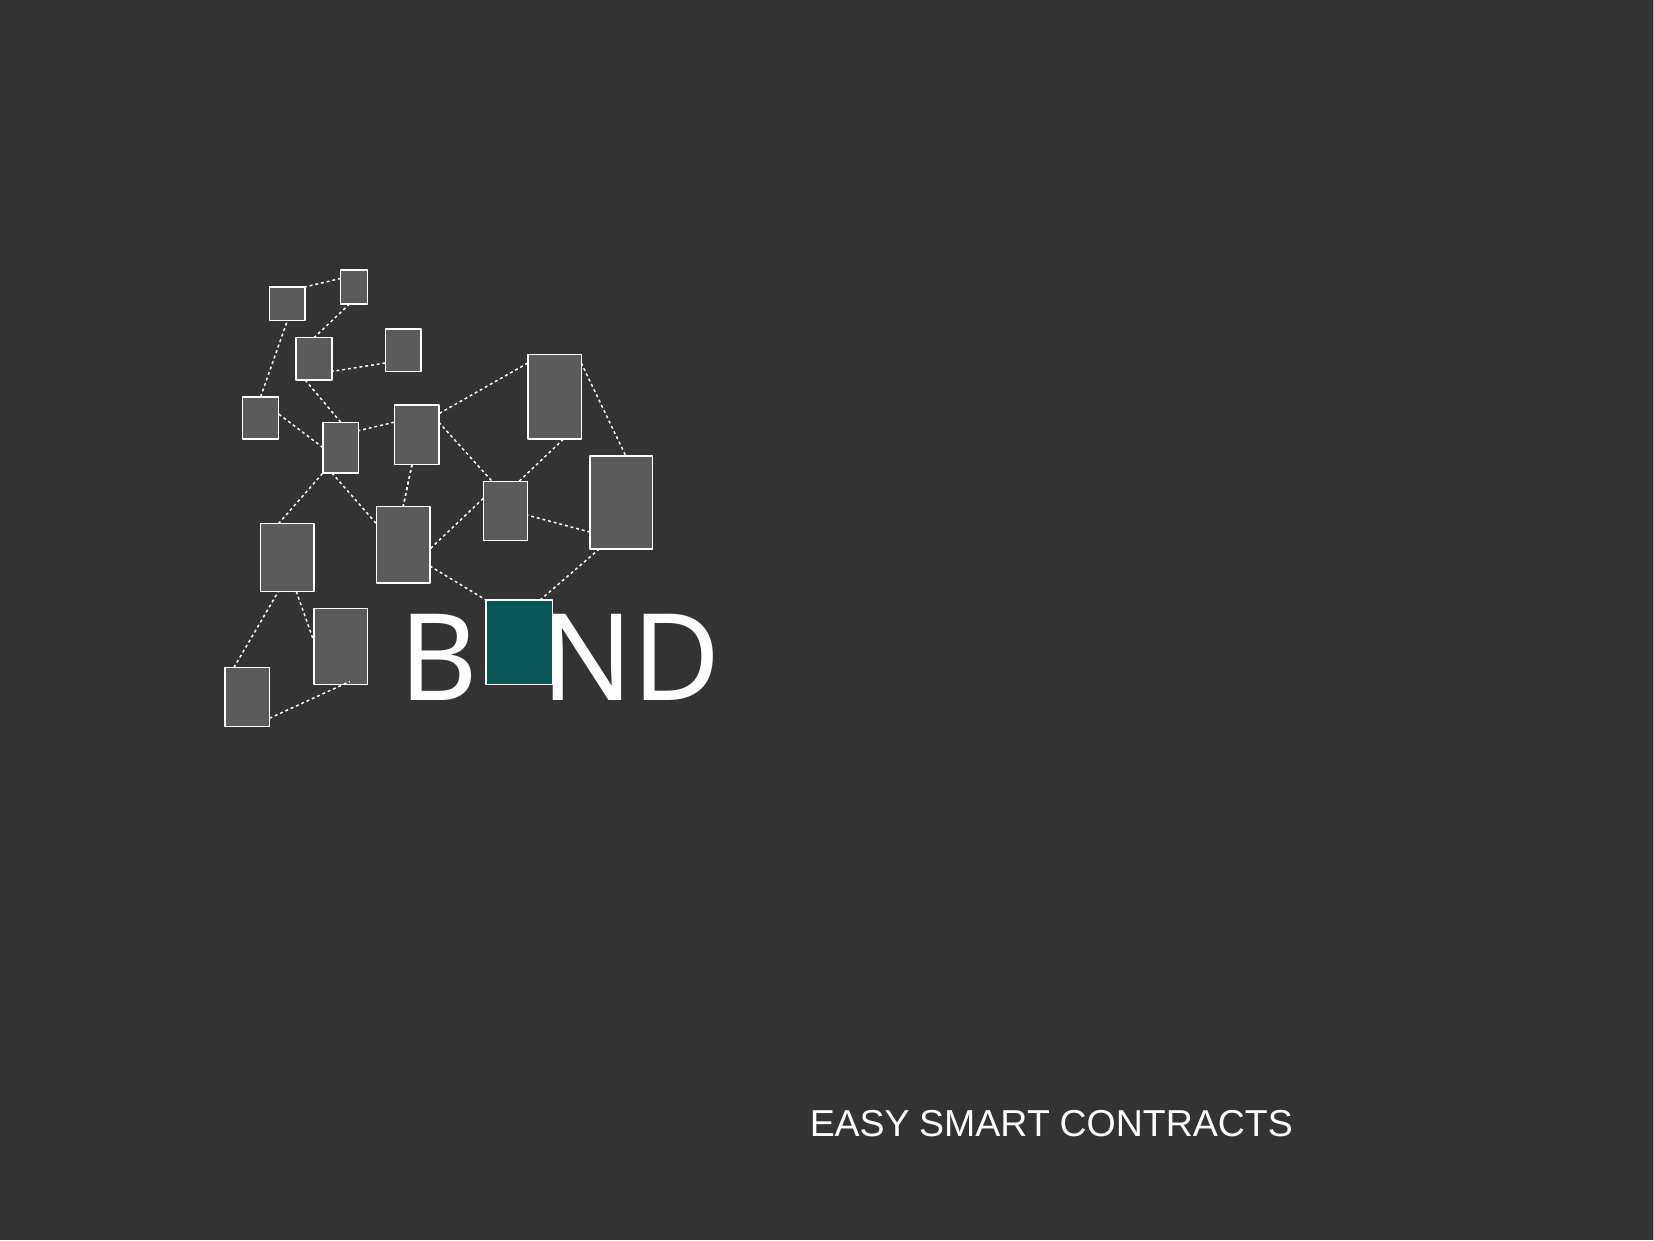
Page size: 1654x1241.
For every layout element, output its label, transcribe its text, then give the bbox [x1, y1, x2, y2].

text_box [486, 600, 553, 685]
text_box [322, 422, 359, 473]
text_box [296, 337, 332, 381]
text_box [260, 523, 315, 592]
text_box B ND [385, 564, 796, 750]
text_box [340, 269, 368, 304]
text_box [483, 481, 528, 541]
text_box [314, 608, 368, 685]
text_box [269, 286, 306, 321]
text_box [385, 329, 421, 372]
text_box [224, 667, 270, 727]
text_box EASY SMART CONTRACTS [795, 1095, 1351, 1152]
text_box [376, 506, 430, 583]
text_box [394, 405, 439, 465]
text_box [527, 354, 582, 440]
text_box [590, 456, 653, 550]
text_box [242, 396, 279, 440]
